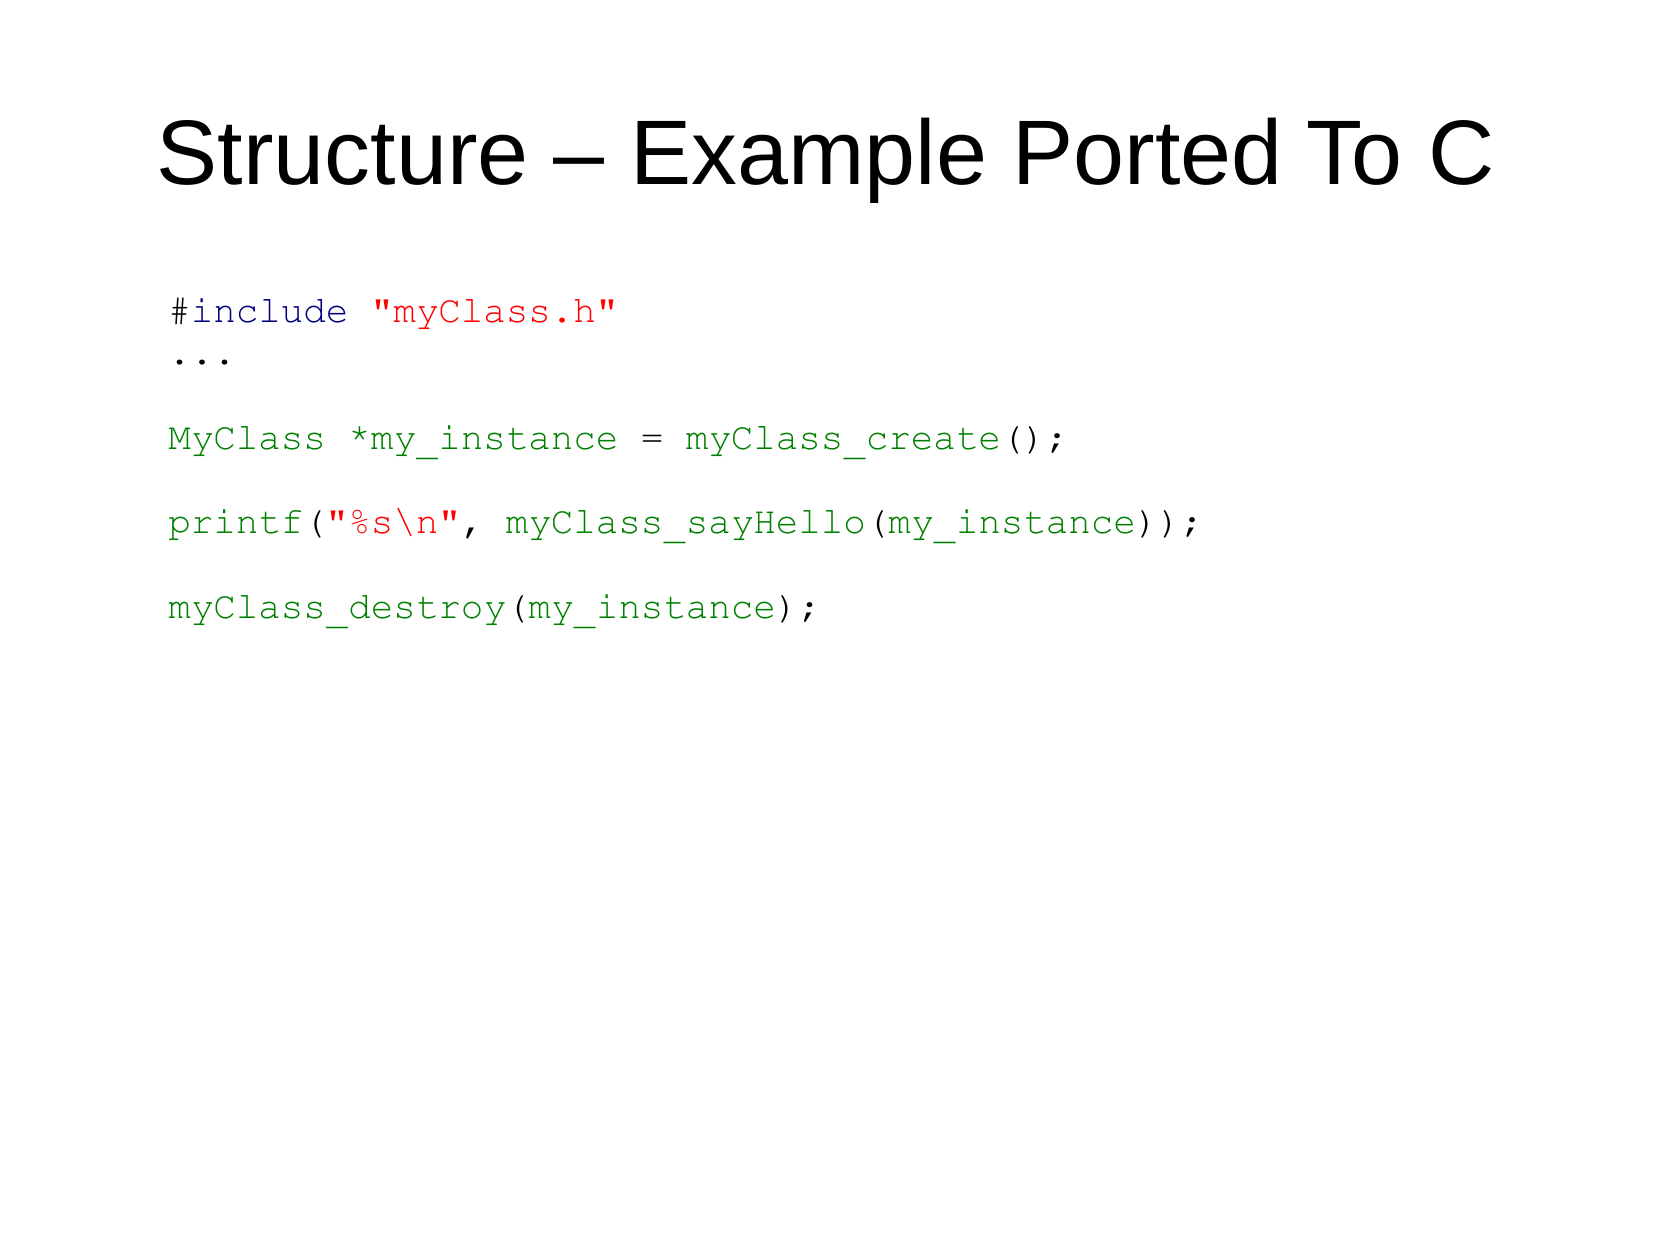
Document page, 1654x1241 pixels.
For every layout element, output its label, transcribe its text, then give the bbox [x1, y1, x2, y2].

text_box #include "myClass.h" ... MyClass *my_instance = myClass_create(); printf("%s\n", myClass_sayHello(my_instance)); myClass_destroy(my_instance); [153, 283, 1219, 624]
title Structure – Example Ported To C [82, 49, 1571, 257]
